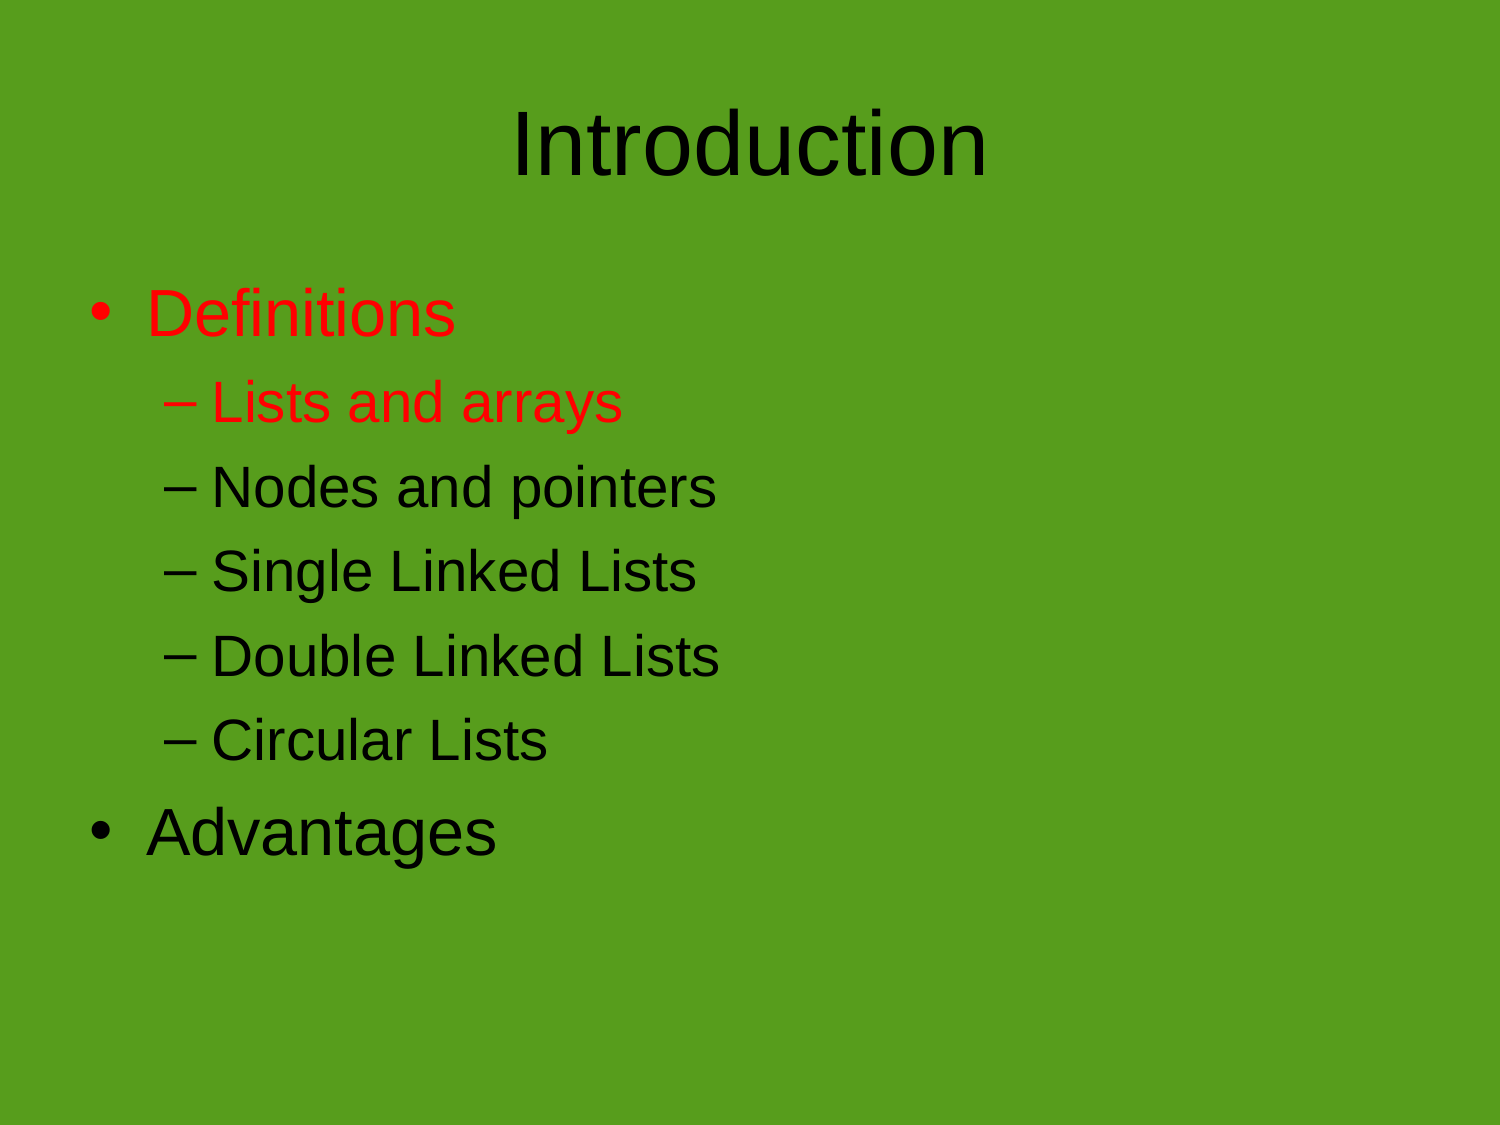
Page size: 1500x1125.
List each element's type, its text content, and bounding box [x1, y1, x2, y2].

list Definitions Lists and arrays Nodes and pointers Single Linked Lists Double Linked Lists Circular Lists Advantages [75, 262, 1426, 1005]
title Introduction [75, 45, 1426, 233]
